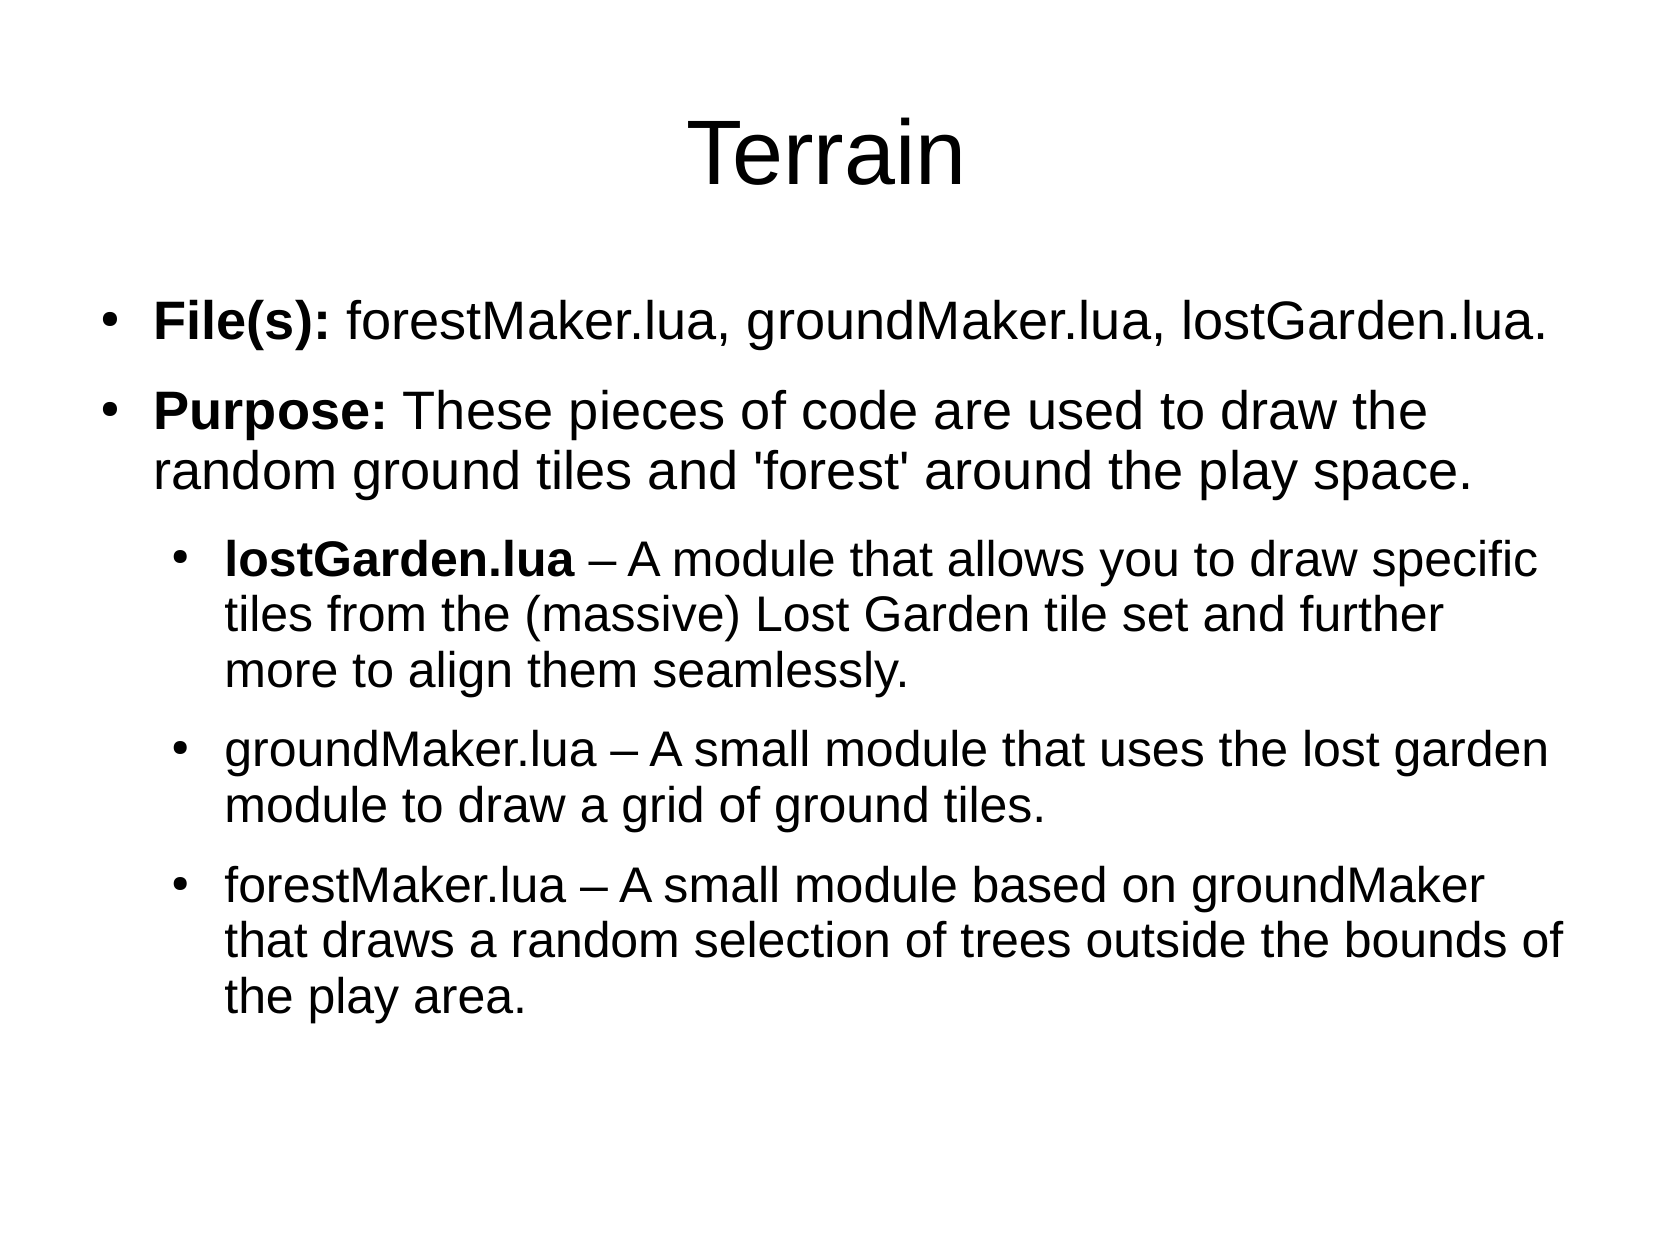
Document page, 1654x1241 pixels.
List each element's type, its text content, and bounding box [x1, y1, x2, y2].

title Terrain [82, 49, 1571, 257]
list File(s): forestMaker.lua, groundMaker.lua, lostGarden.lua. Purpose: These pieces of code are used to draw the random ground tiles and 'forest' around the play space. lostGarden.lua – A module that allows you to draw specific tiles from the (massive) Lost Garden tile set and further more to align them seamlessly. groundMaker.lua – A small module that uses the lost garden module to draw a grid of ground tiles. forestMaker.lua – A small module based on groundMaker that draws a random selection of trees outside the bounds of the play area. [82, 290, 1571, 1109]
